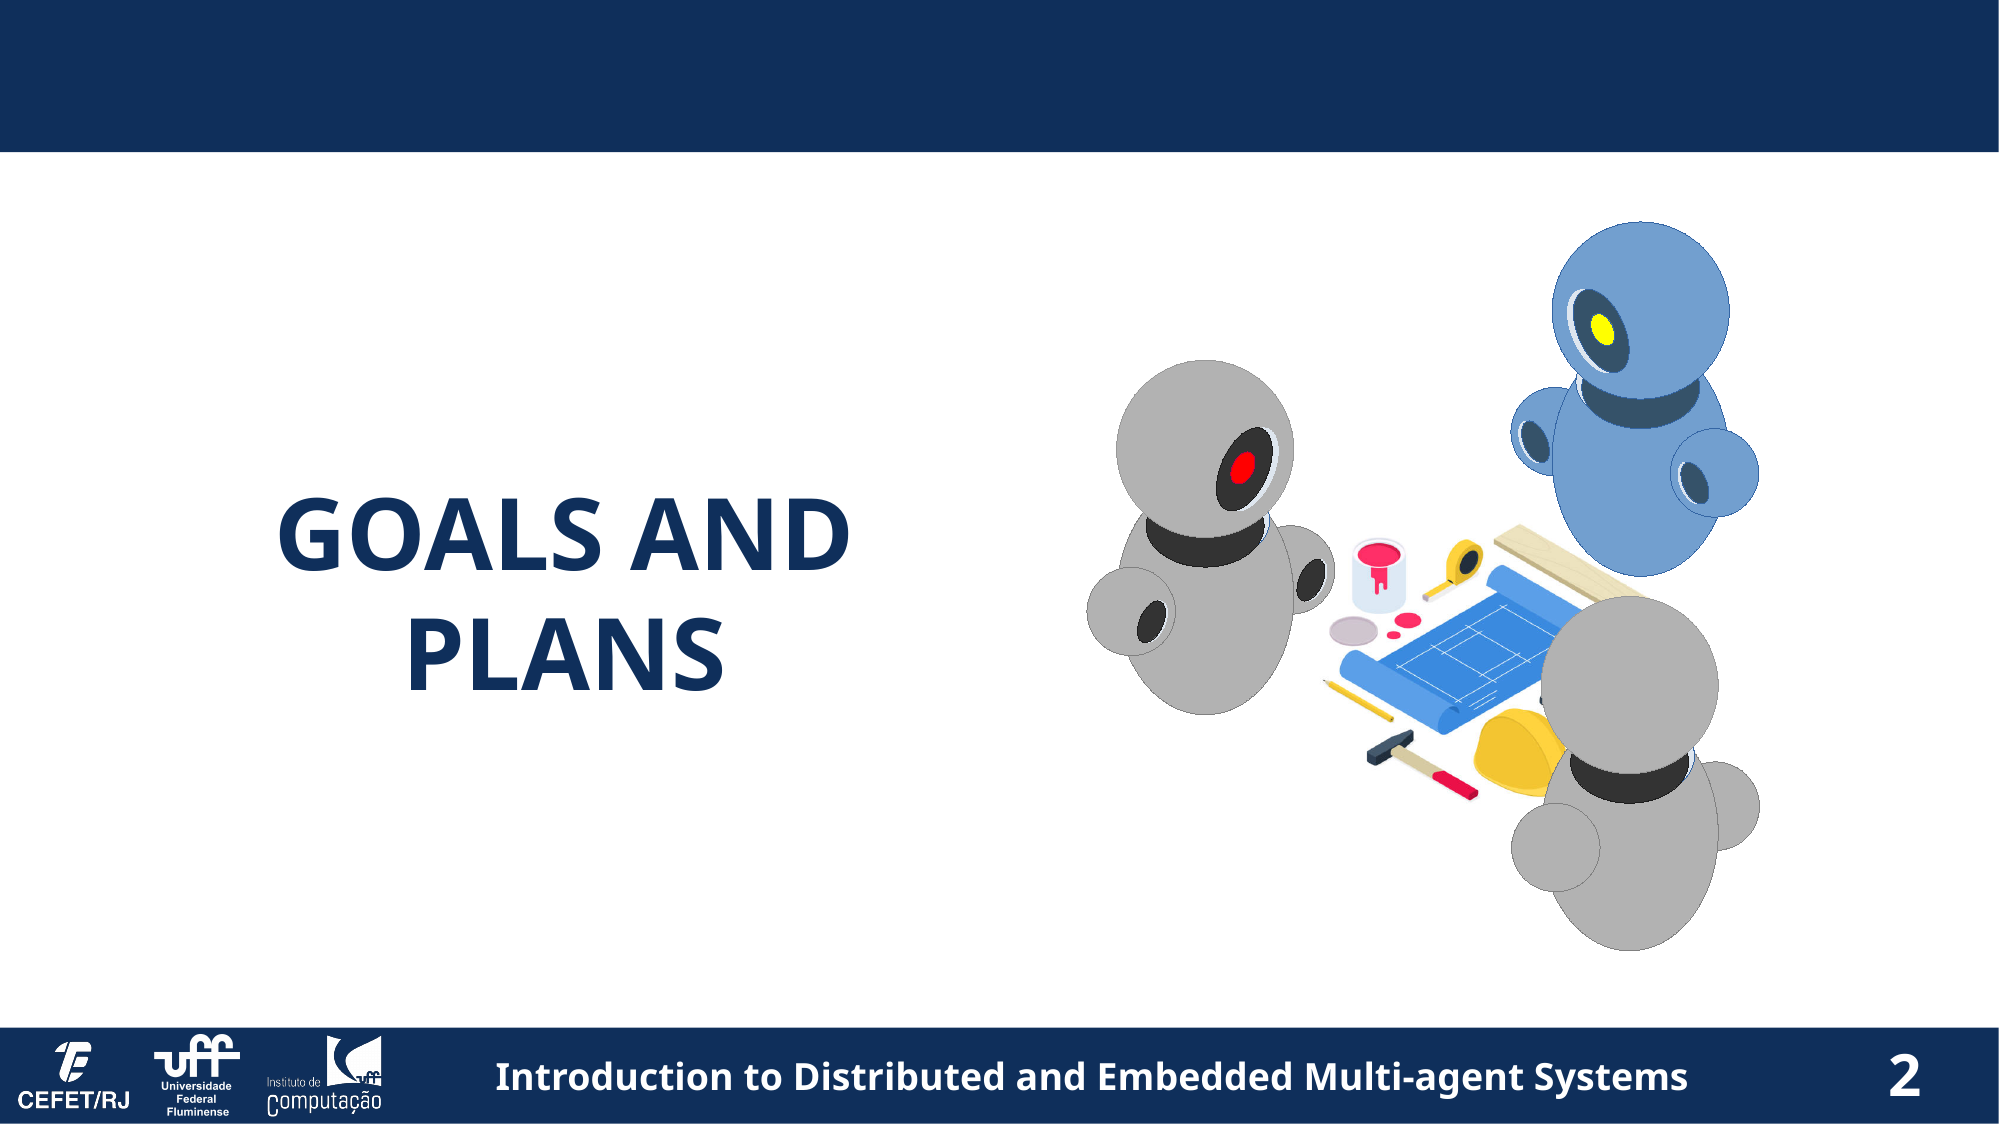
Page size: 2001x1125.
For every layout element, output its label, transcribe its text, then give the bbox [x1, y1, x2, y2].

text_box [1511, 596, 1760, 951]
text_box [1510, 221, 1759, 577]
picture [18, 1021, 129, 1125]
text_box GOALS AND PLANS [90, 462, 1039, 718]
text_box [1086, 360, 1335, 715]
picture [1305, 472, 1667, 834]
picture [265, 1033, 383, 1117]
picture [153, 1033, 241, 1121]
